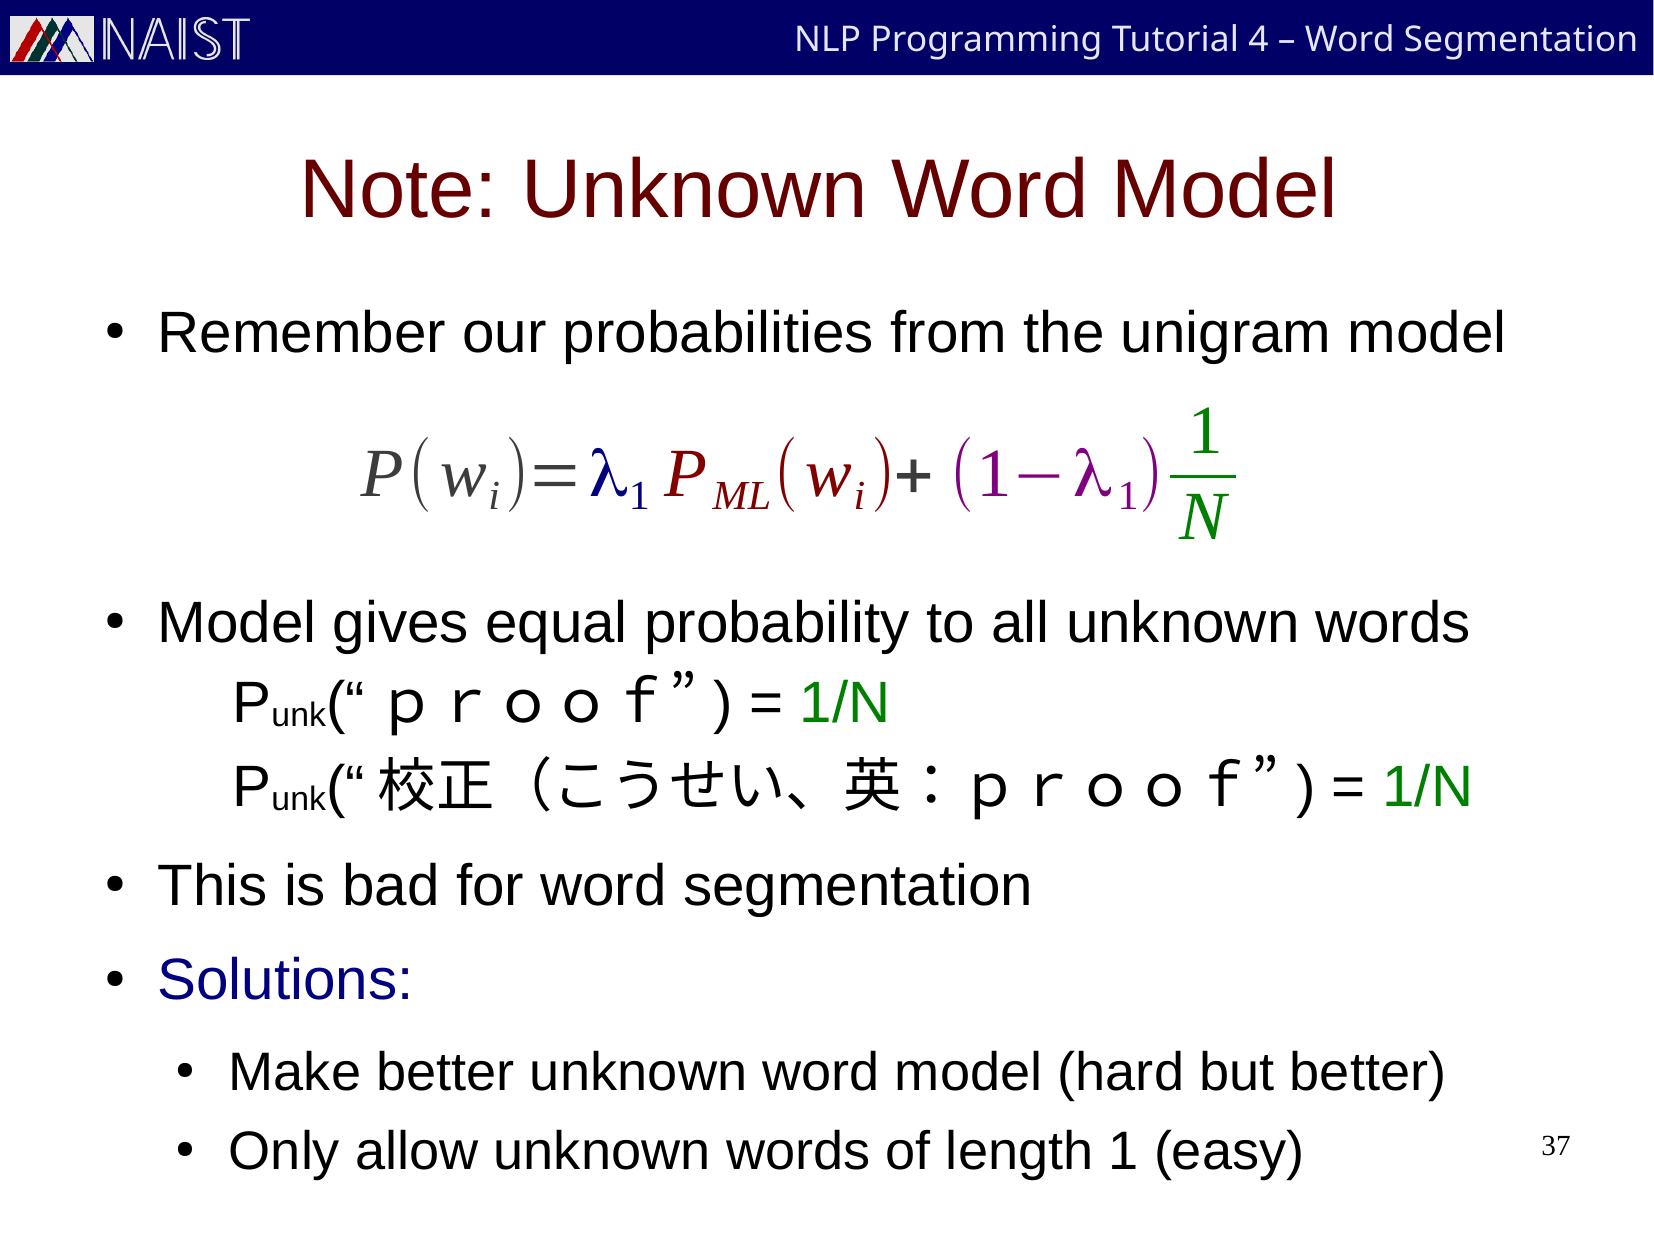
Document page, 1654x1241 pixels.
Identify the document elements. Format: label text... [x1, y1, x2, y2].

picture [102, 17, 251, 60]
title Note: Unknown Word Model [75, 92, 1564, 285]
list Remember our probabilities from the unigram model Model gives equal probability to all unknown words Punk(“ｐｒｏｏｆ”) = 1/N Punk(“校正（こうせい、英：ｐｒｏｏｆ”) = 1/N This is bad for word segmentation Solutions: Make better unknown word model (hard but better) Only allow unknown words of length 1 (easy) [86, 300, 1576, 1181]
picture [10, 16, 94, 62]
chart [338, 392, 1258, 557]
